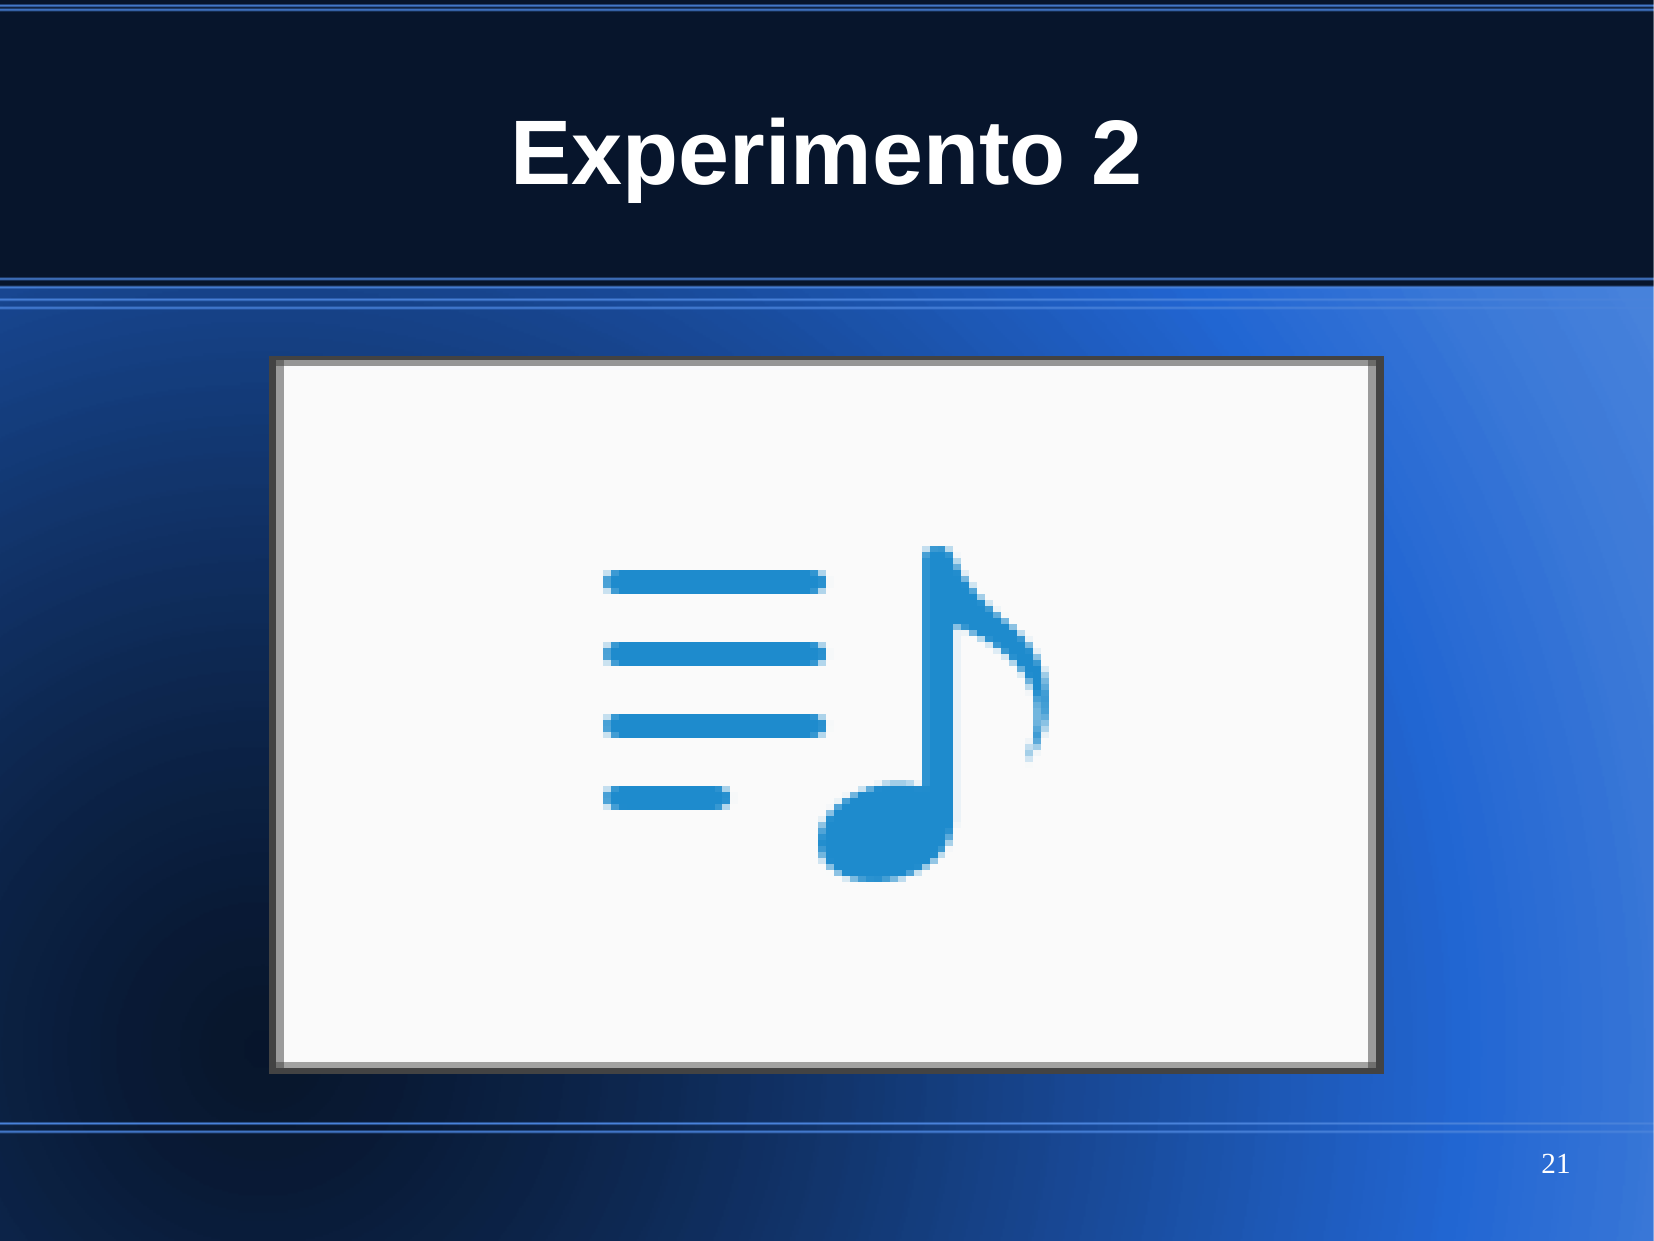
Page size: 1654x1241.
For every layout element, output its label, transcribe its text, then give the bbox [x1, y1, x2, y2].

picture [0, 0, 1654, 1241]
title Experimento 2 [82, 49, 1571, 257]
text_box [268, 355, 1385, 1075]
